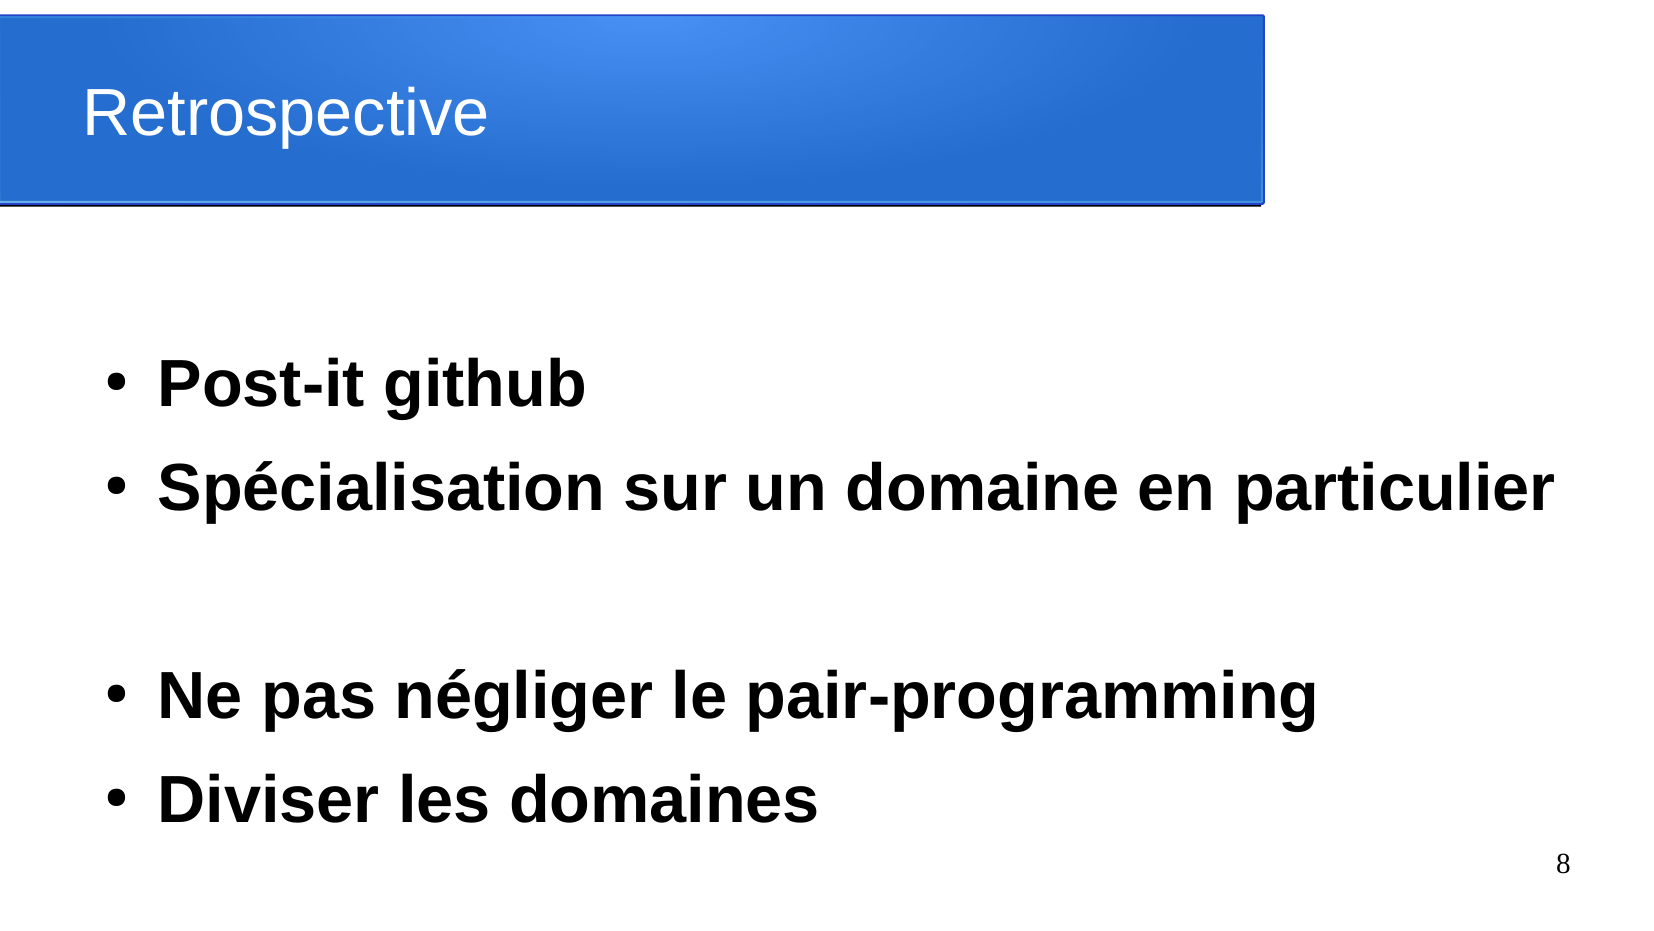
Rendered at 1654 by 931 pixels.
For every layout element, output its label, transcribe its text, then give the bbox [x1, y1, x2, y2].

list Post-it github Spécialisation sur un domaine en particulier Ne pas négliger le pair-programming Diviser les domaines [86, 345, 1576, 886]
title Retrospective [82, 35, 1235, 189]
